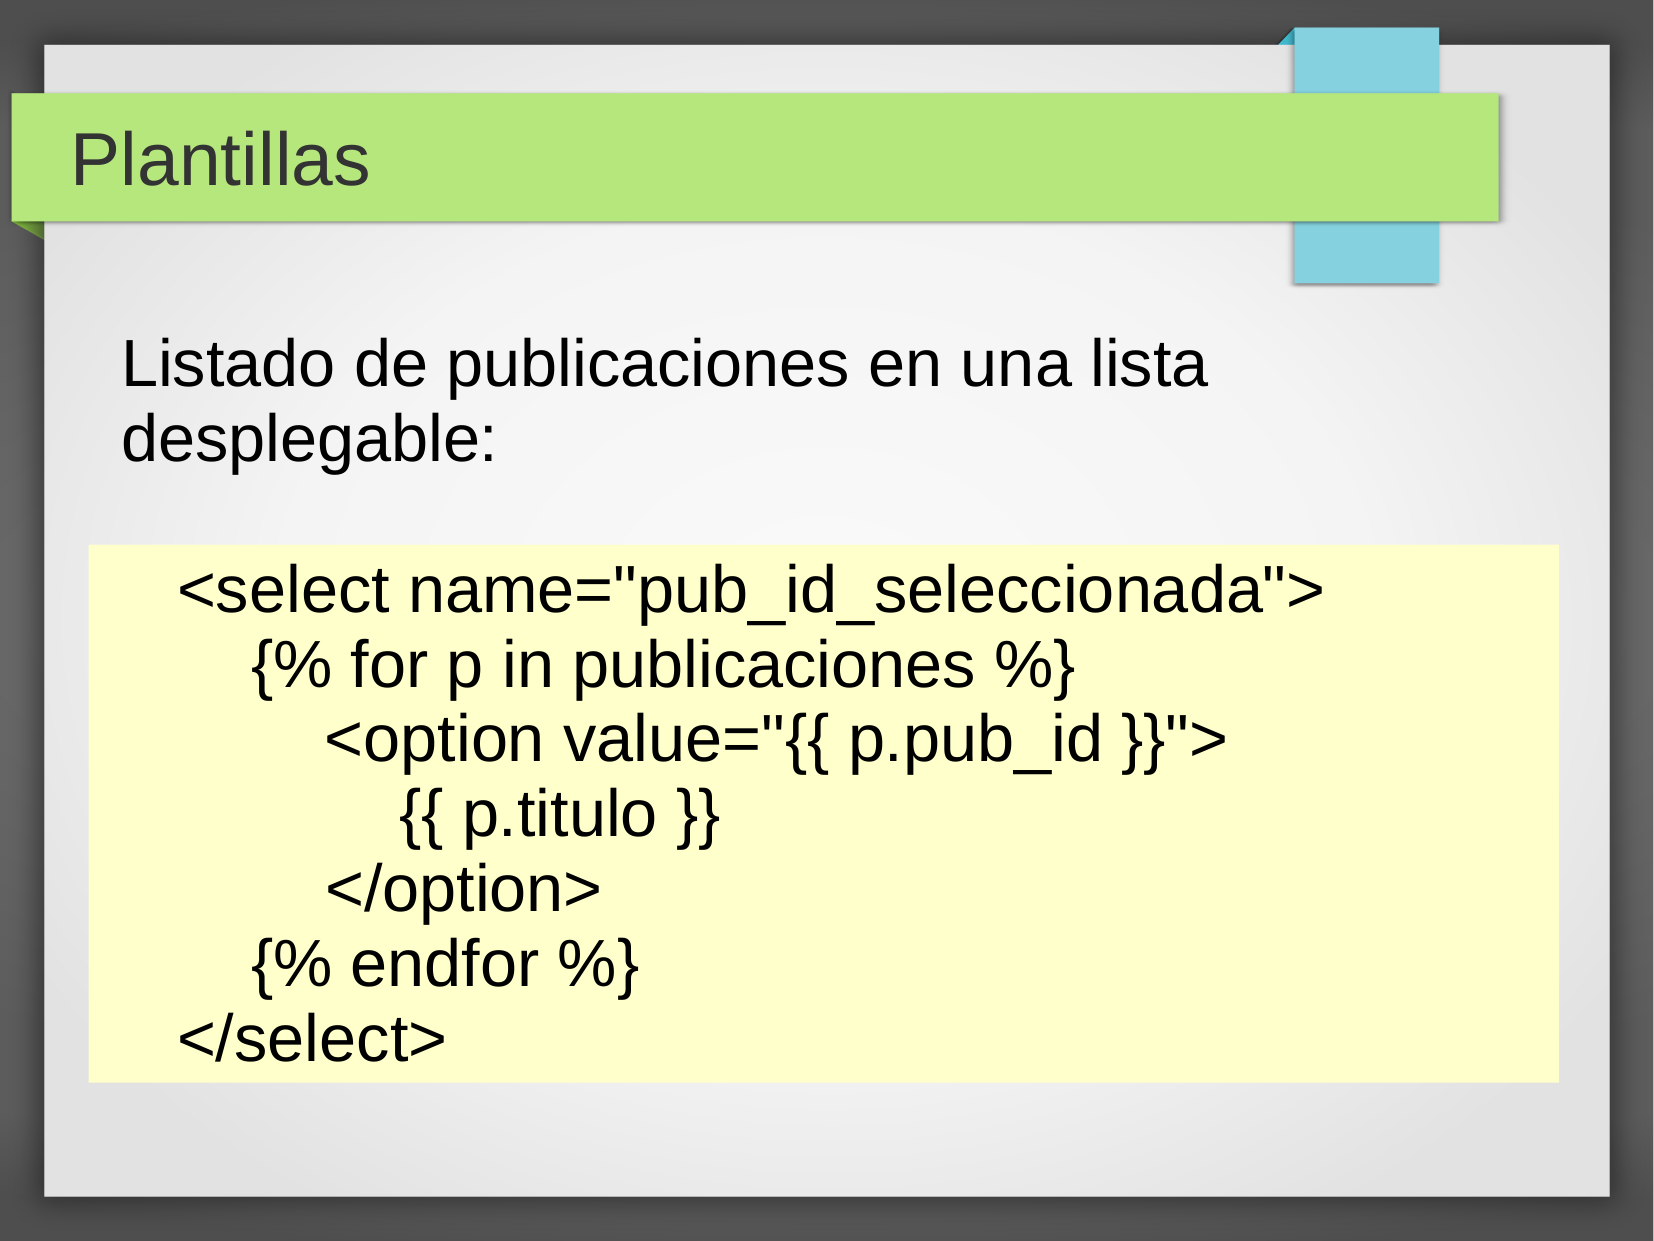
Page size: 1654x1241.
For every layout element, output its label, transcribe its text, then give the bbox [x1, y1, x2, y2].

text_box Listado de publicaciones en una lista desplegable: [106, 318, 1477, 484]
text_box <select name="pub_id_seleccionada"> {% for p in publicaciones %} <option value="{{ p.pub_id }}"> {{ p.titulo }} </option> {% endfor %} </select> [88, 544, 1560, 1083]
picture [0, 0, 1654, 1241]
title Plantillas [70, 106, 1229, 213]
